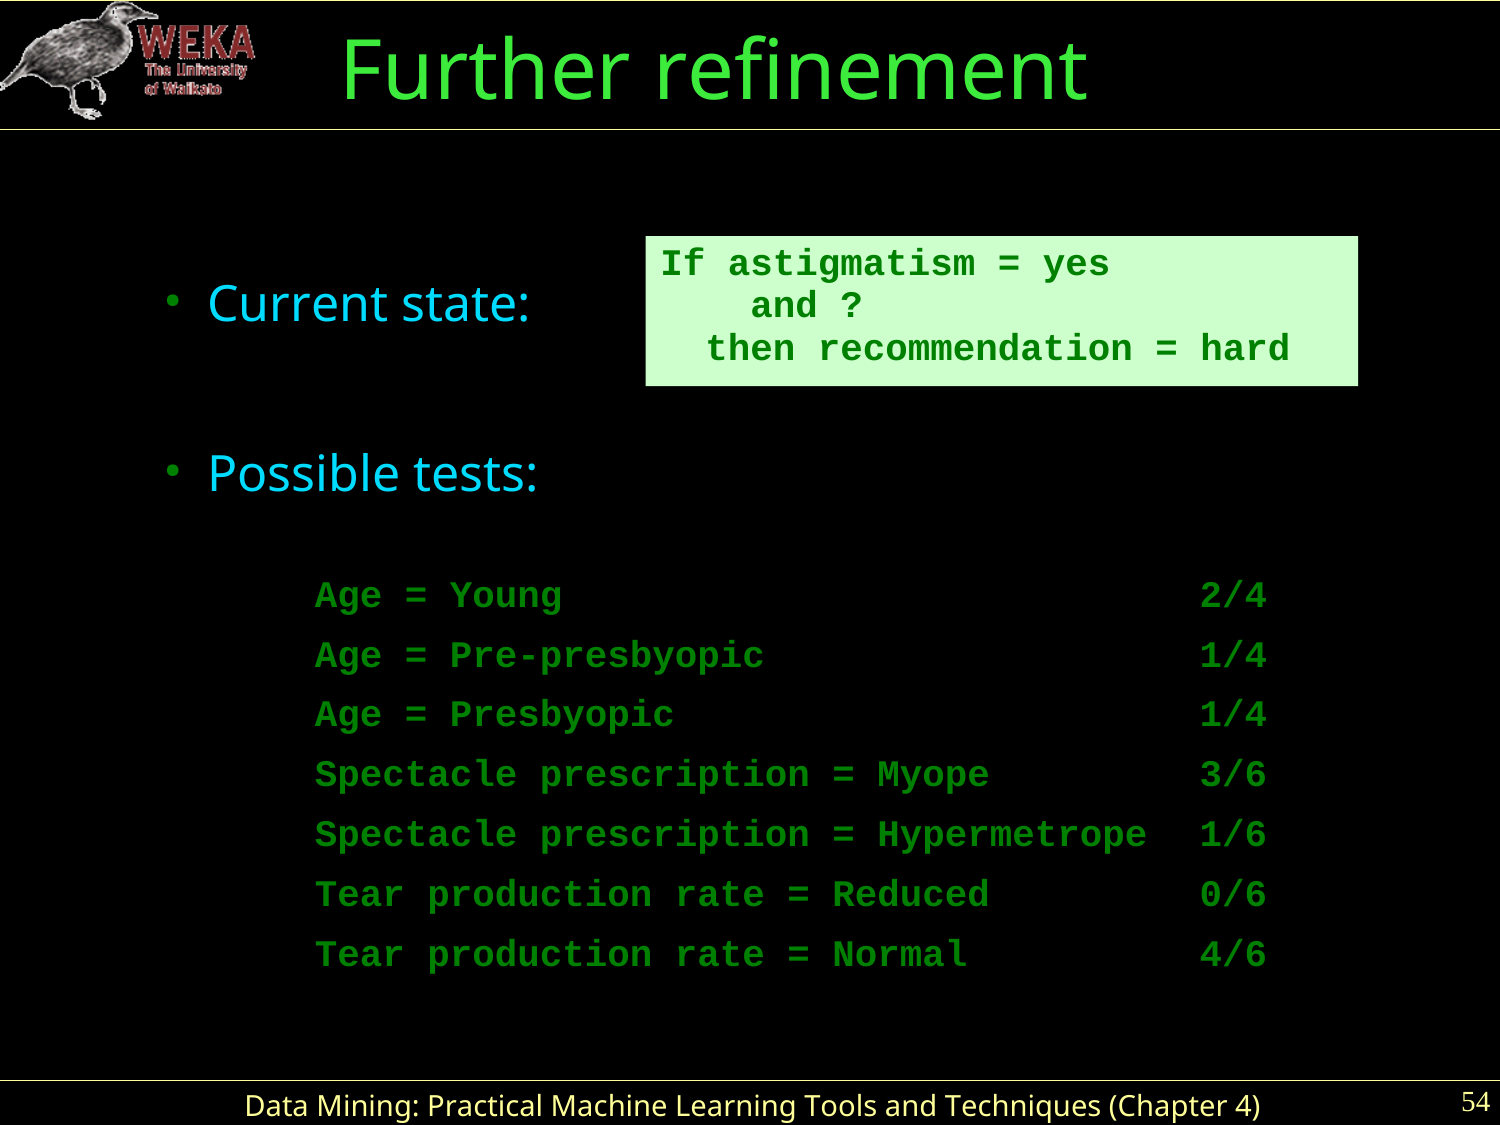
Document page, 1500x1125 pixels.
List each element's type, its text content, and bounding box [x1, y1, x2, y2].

text_box 1/6 [1185, 808, 1338, 868]
text_box 0/6 [1185, 868, 1338, 928]
text_box 1/4 [1185, 629, 1338, 688]
text_box Age = Young [300, 568, 1185, 629]
text_box 4/6 [1185, 928, 1338, 988]
text_box Spectacle prescription = Myope [300, 748, 1185, 808]
text_box Spectacle prescription = Hypermetrope [300, 808, 1185, 868]
text_box If astigmatism = yes and ? then recommendation = hard [645, 236, 1359, 387]
text_box Tear production rate = Normal [300, 928, 1185, 988]
picture [0, 1, 266, 129]
text_box 1/4 [1185, 688, 1338, 748]
text_box Age = Pre-presbyopic [300, 629, 1185, 688]
title Further refinement [324, 0, 1500, 148]
text_box Tear production rate = Reduced [300, 868, 1185, 928]
text_box Age = Presbyopic [300, 688, 1185, 748]
text_box 2/4 [1185, 568, 1338, 629]
text_box 3/6 [1185, 748, 1338, 808]
text_box Current state: Possible tests: [149, 260, 1388, 936]
